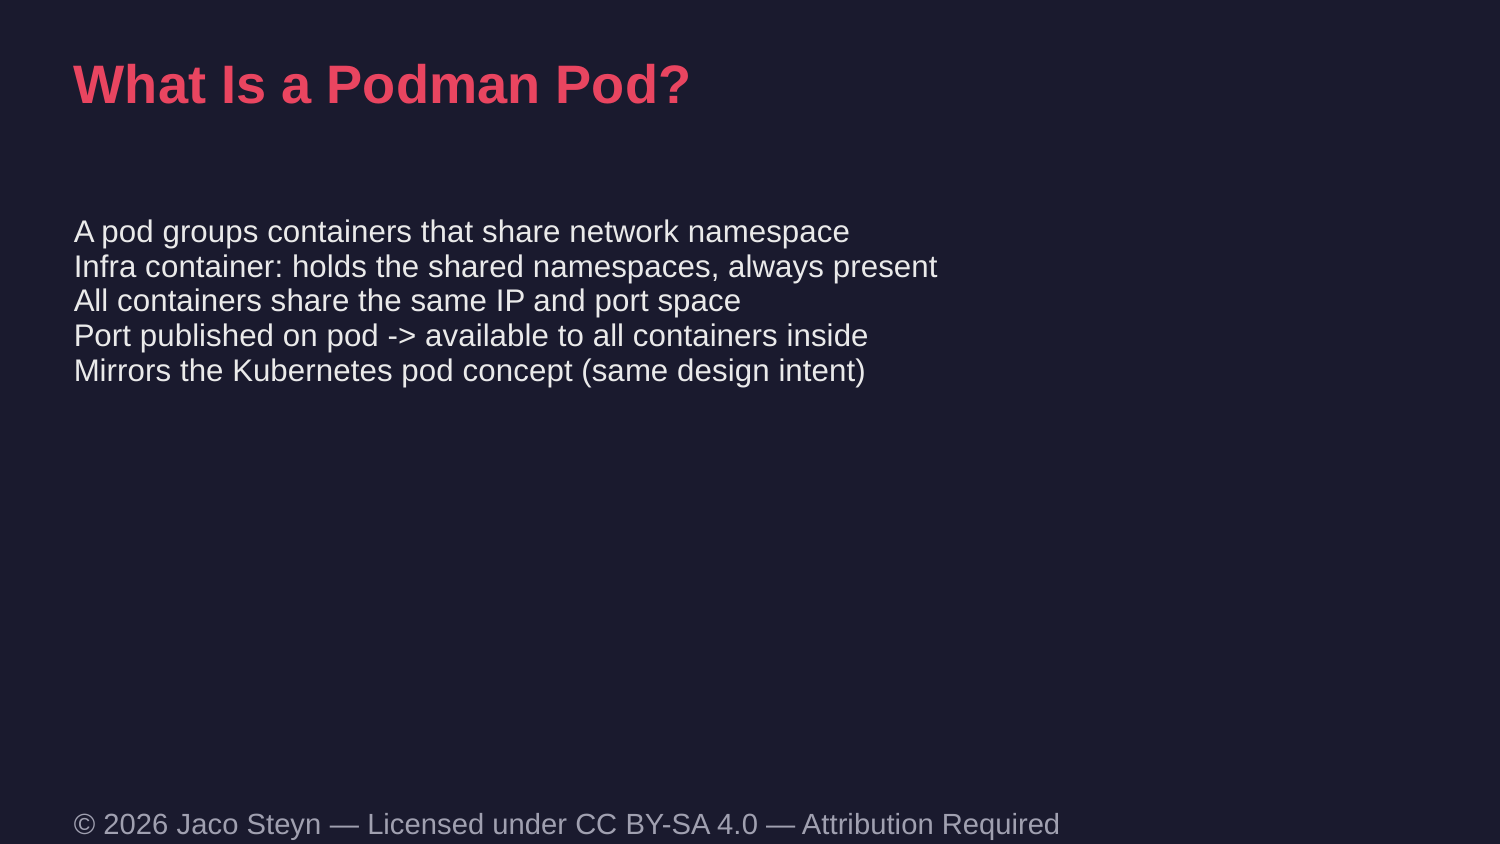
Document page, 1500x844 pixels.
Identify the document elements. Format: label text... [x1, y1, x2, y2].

title What Is a Podman Pod? [59, 47, 1441, 166]
text_box © 2026 Jaco Steyn — Licensed under CC BY-SA 4.0 — Attribution Required [59, 800, 1441, 836]
text_box A pod groups containers that share network namespace Infra container: holds the shared namespaces, always present All containers share the same IP and port space Port published on pod -> available to all containers inside Mirrors the Kubernetes pod concept (same design intent) [59, 206, 1441, 798]
